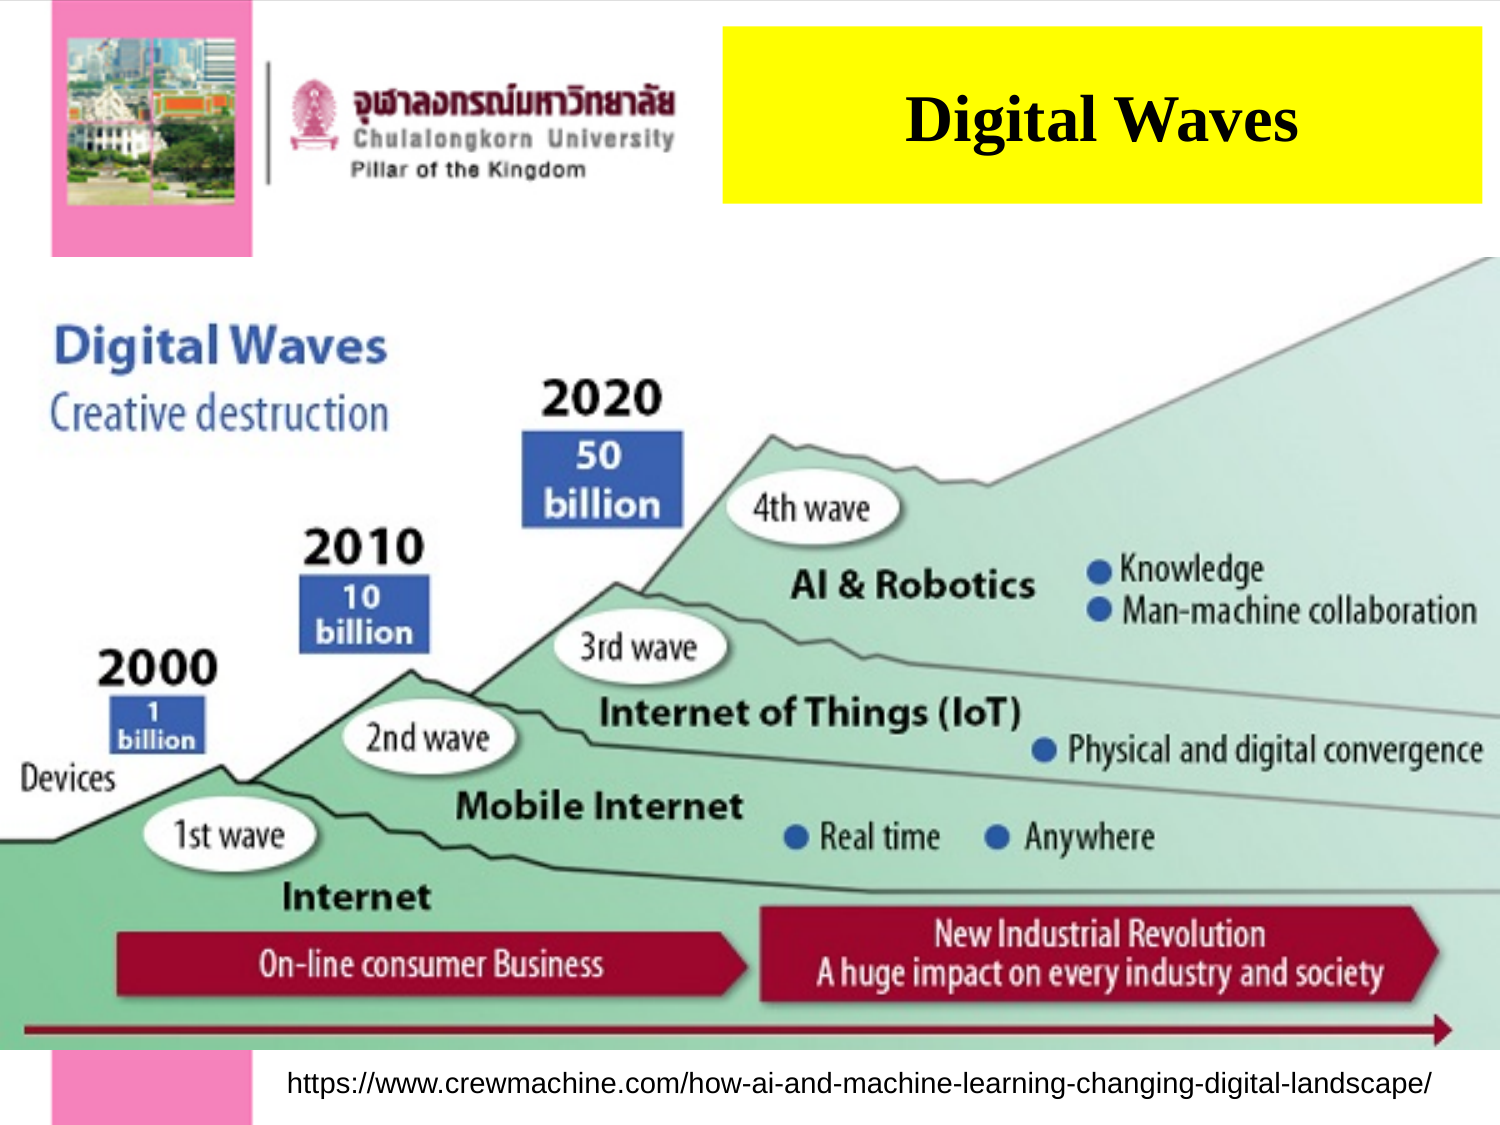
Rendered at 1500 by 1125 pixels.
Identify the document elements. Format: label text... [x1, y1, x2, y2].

picture [0, 0, 1500, 1125]
text_box https://www.crewmachine.com/how-ai-and-machine-learning-changing-digital-landscape/ [271, 1050, 1463, 1125]
text_box Digital Waves [722, 26, 1483, 204]
